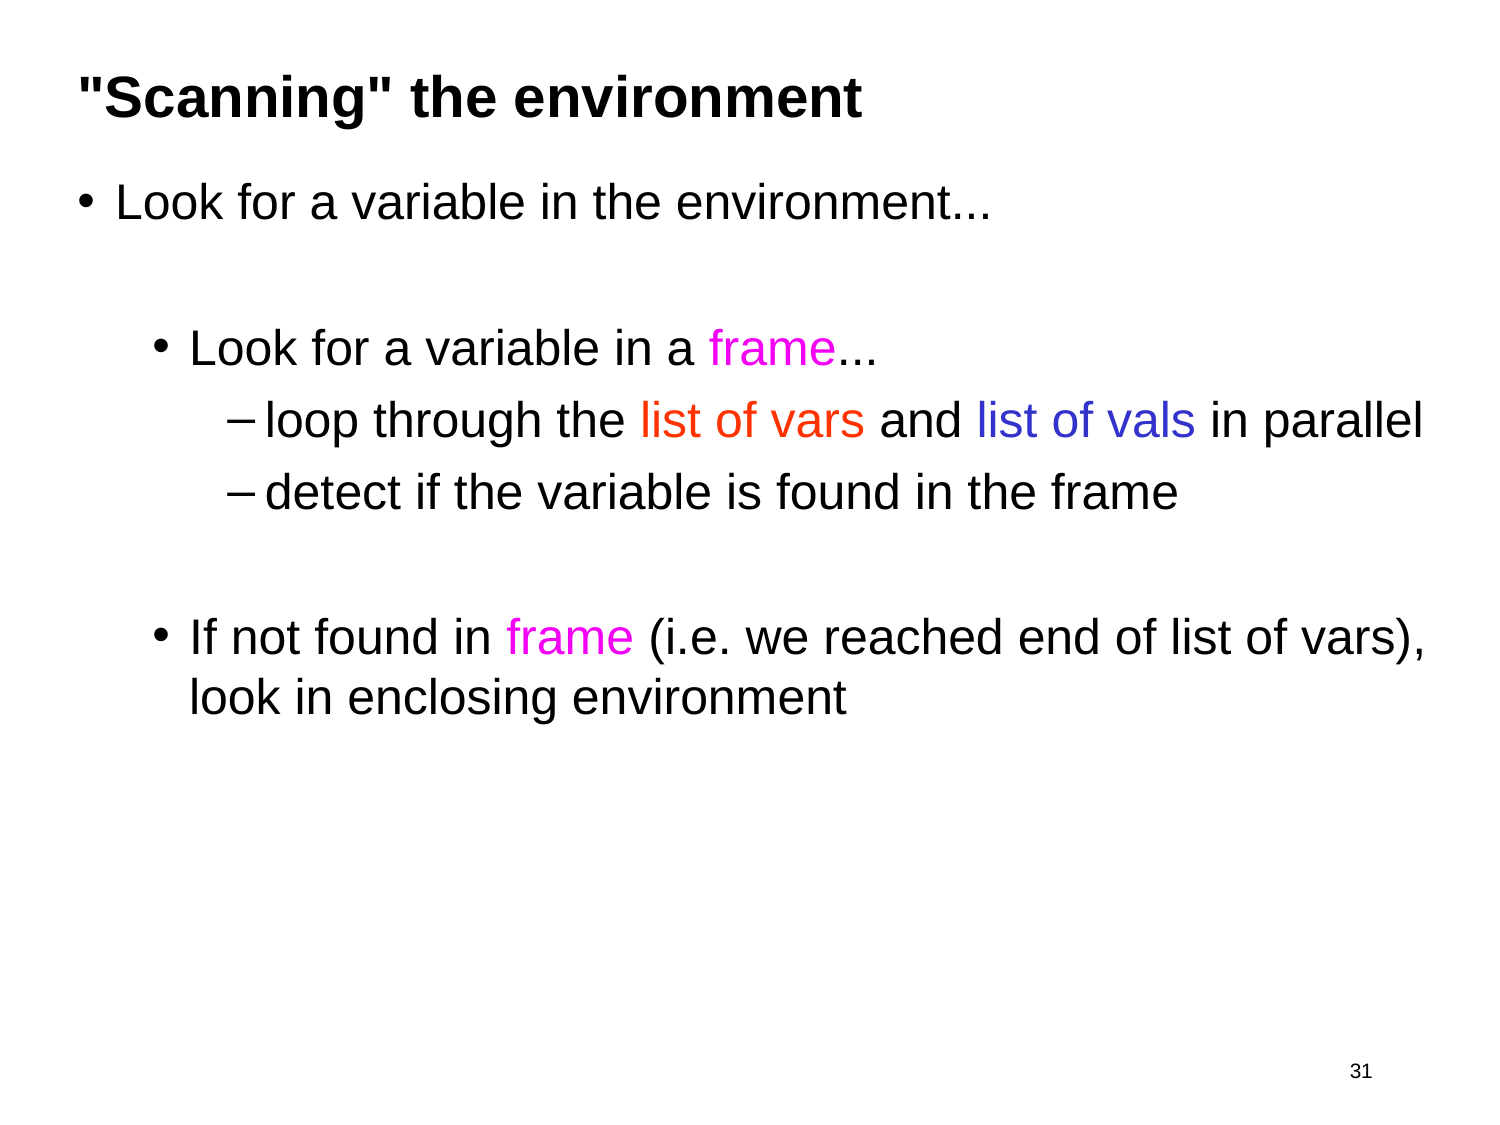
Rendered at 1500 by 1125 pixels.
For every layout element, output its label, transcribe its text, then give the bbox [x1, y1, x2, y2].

text_box <number> [1025, 1049, 1388, 1101]
text_box Look for a variable in the environment... Look for a variable in a frame... loop through the list of vars and list of vals in parallel detect if the variable is found in the frame If not found in frame (i.e. we reached end of list of vars), look in enclosing environment [62, 162, 1450, 1000]
text_box "Scanning" the environment [62, 24, 1338, 162]
